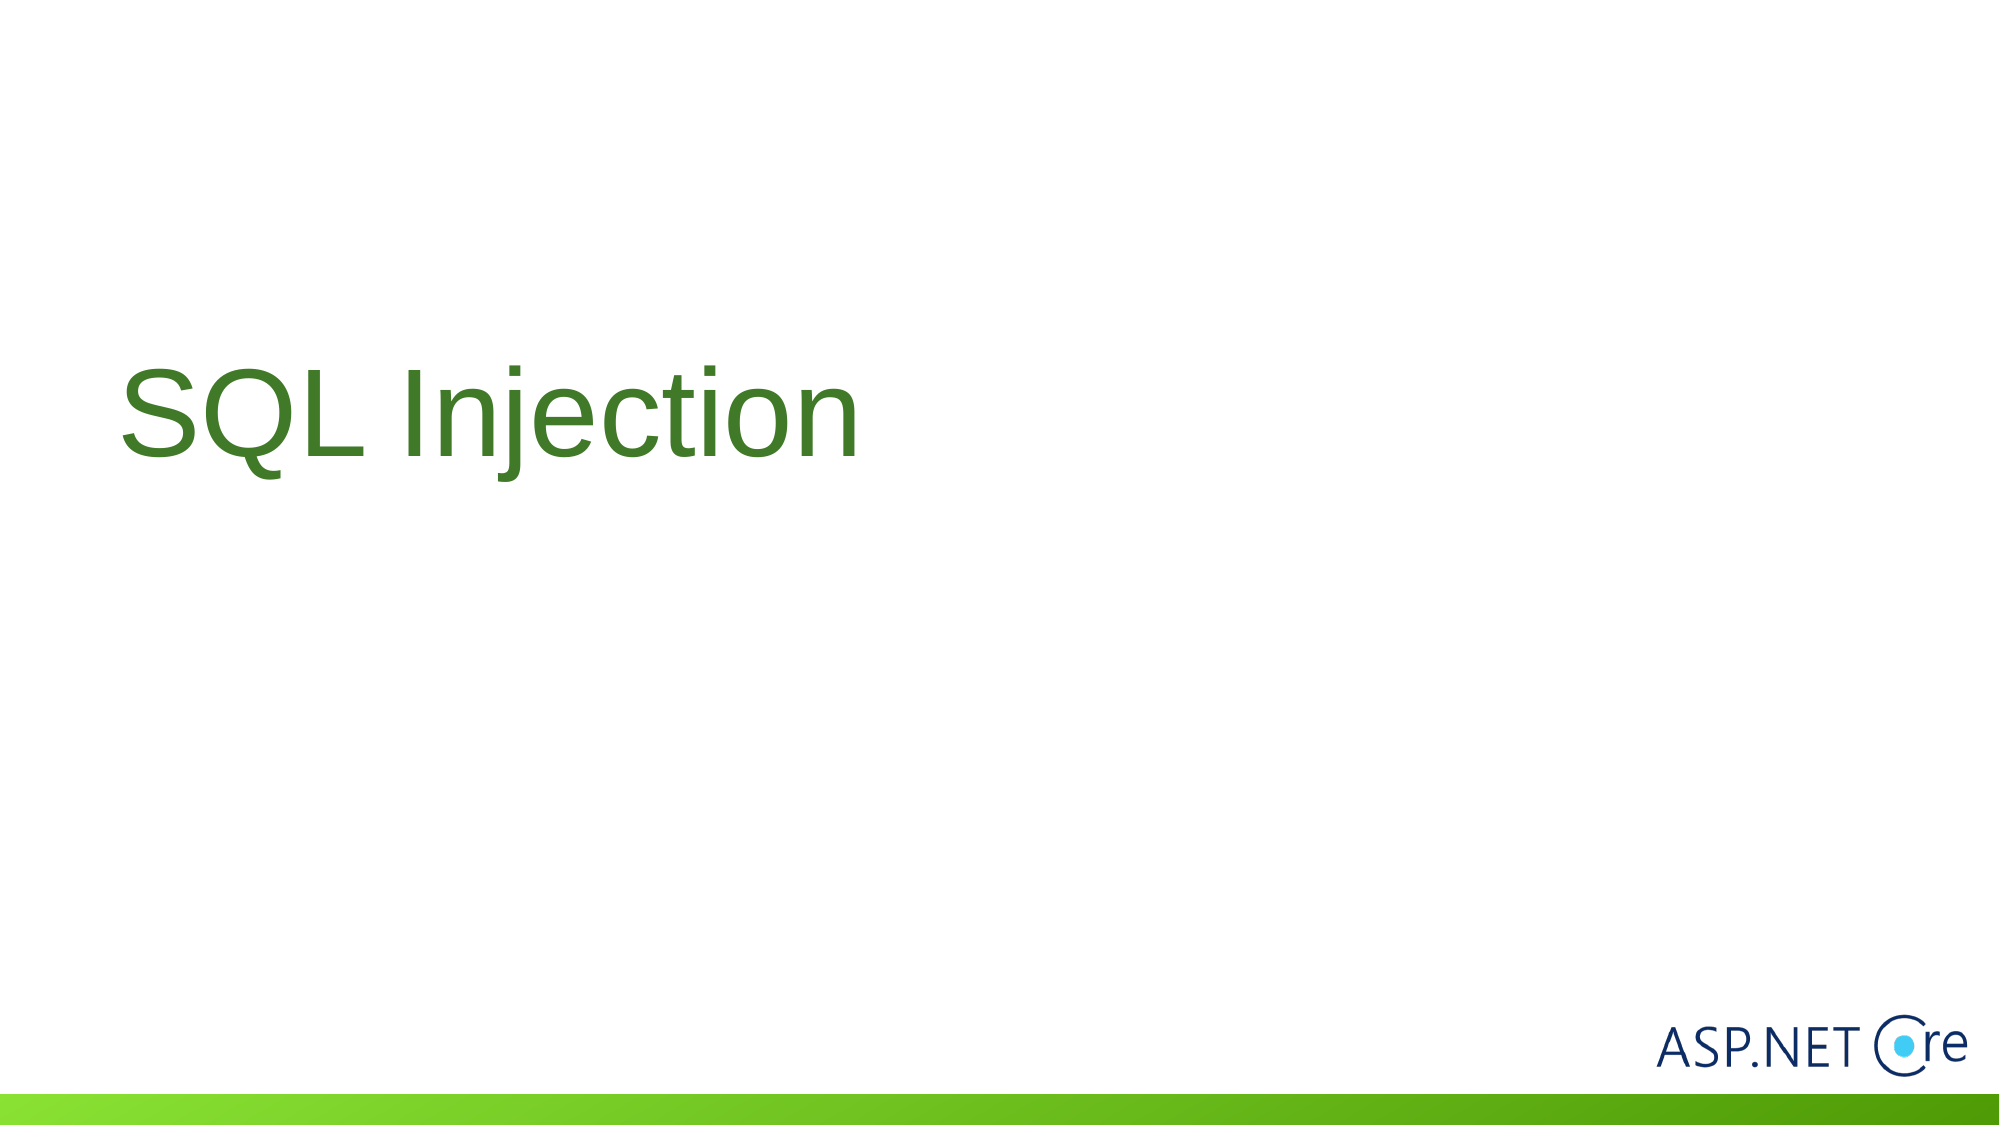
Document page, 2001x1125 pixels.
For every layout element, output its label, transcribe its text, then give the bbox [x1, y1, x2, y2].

text_box SQL Injection [102, 335, 879, 491]
text_box [0, 1094, 2000, 1125]
picture [1641, 999, 1985, 1091]
